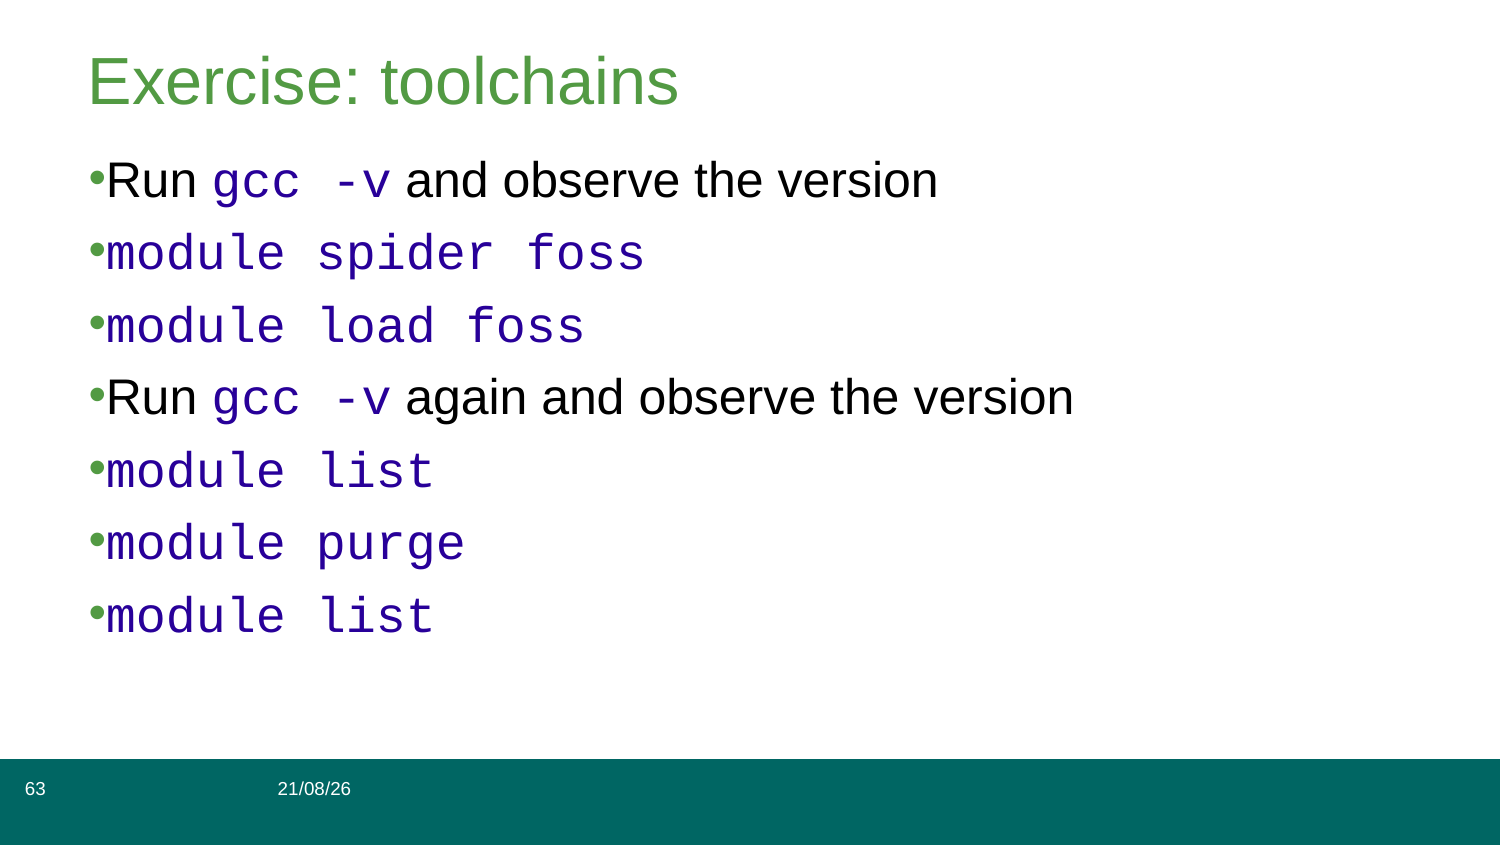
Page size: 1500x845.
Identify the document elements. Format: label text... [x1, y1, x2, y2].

title Exercise: toolchains [87, 37, 1426, 132]
text_box <number> [24, 776, 76, 799]
text_box 19/03/19 [277, 776, 553, 799]
list Run gcc -v and observe the version module spider foss module load foss Run gcc -v again and observe the version module list module purge module list [88, 147, 1427, 683]
